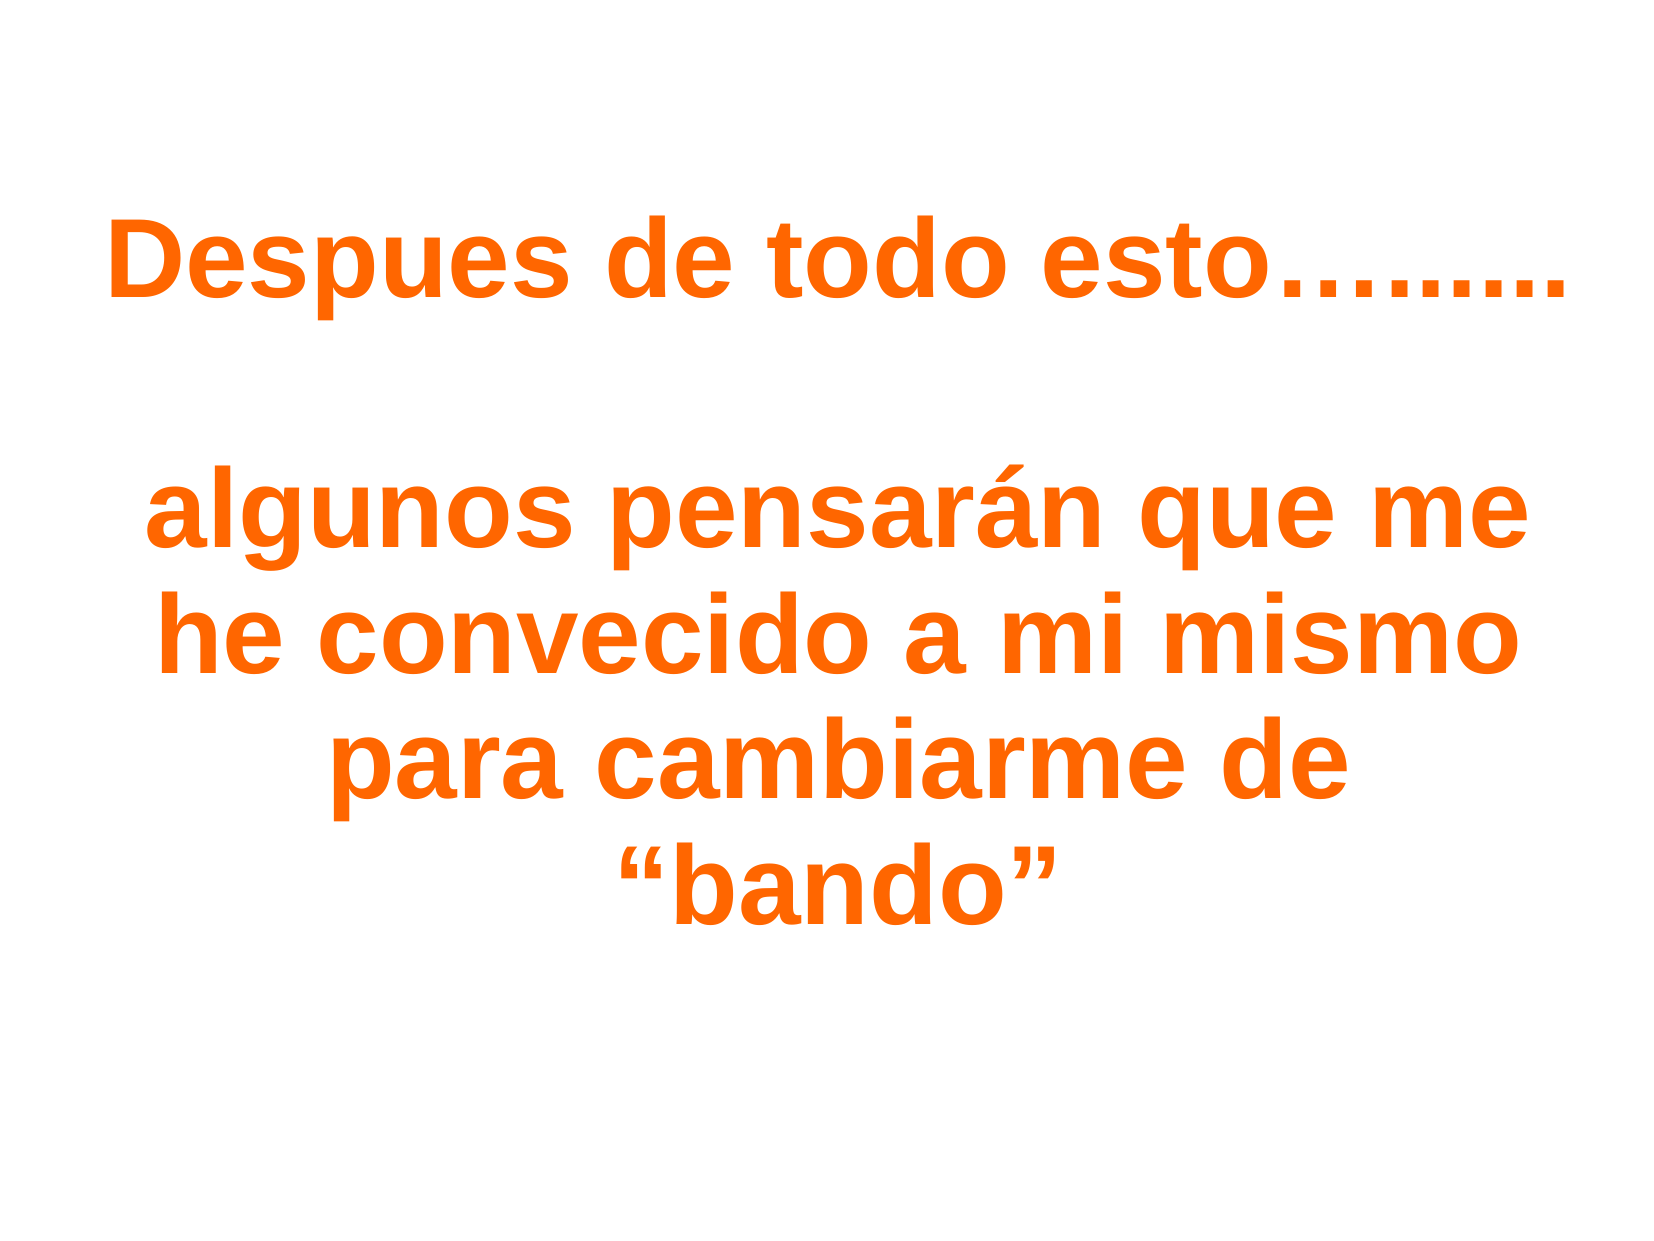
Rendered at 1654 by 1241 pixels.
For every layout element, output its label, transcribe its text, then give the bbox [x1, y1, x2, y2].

title Despues de todo esto…...... algunos pensarán que me he convecido a mi mismo para cambiarme de “bando” [94, 193, 1583, 950]
